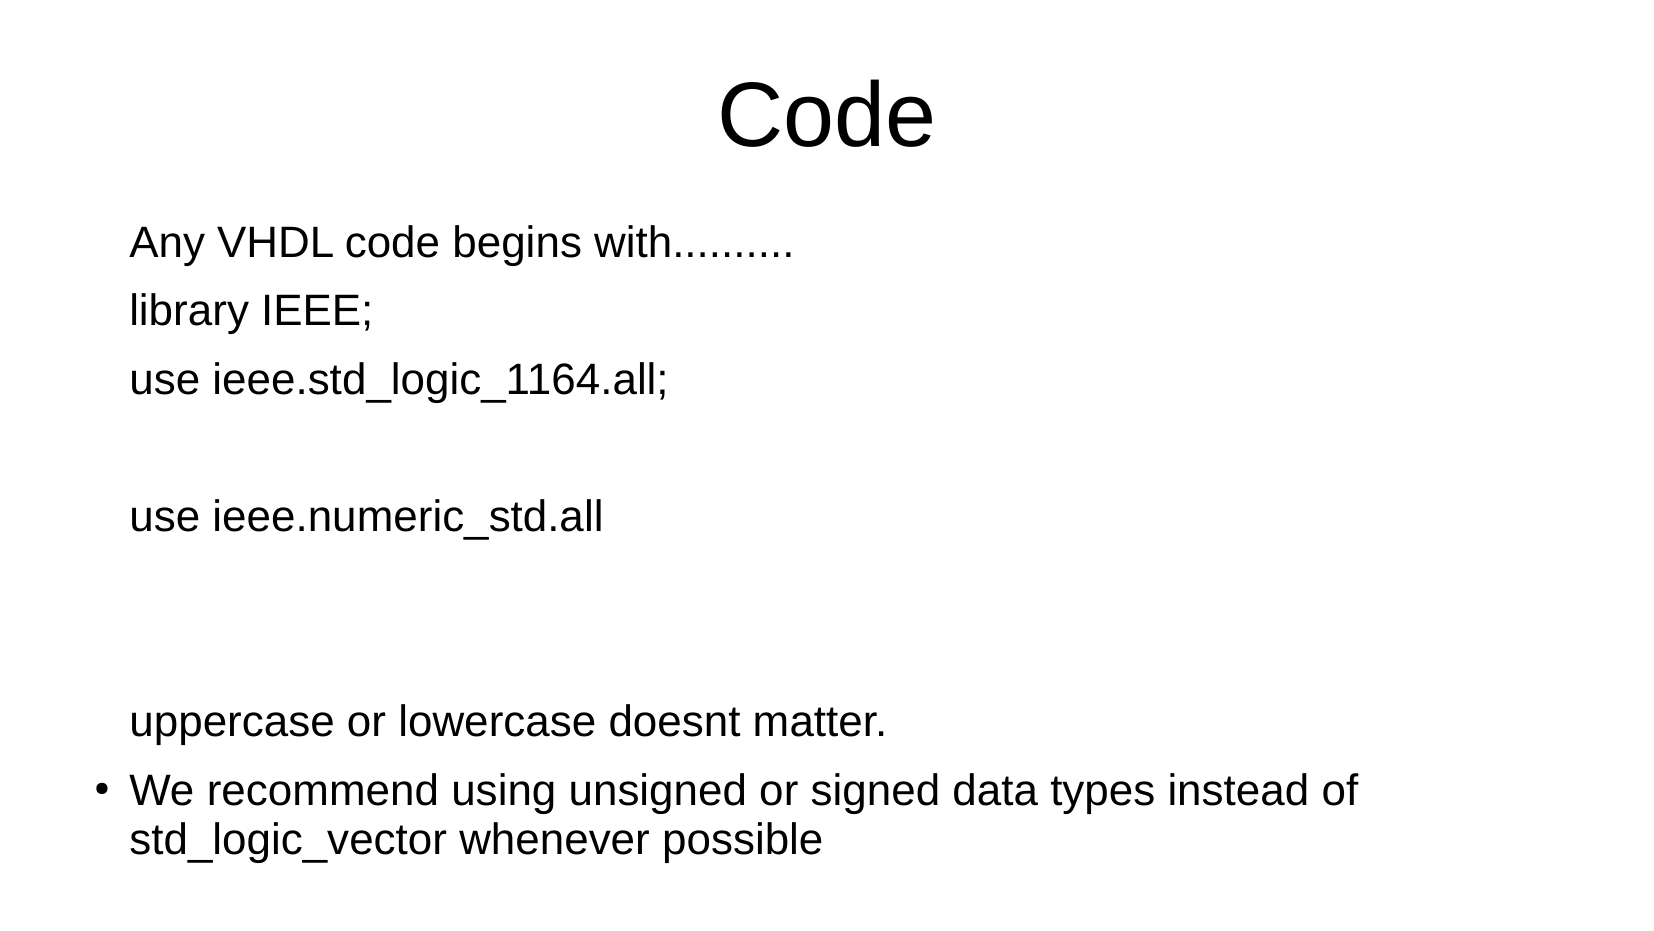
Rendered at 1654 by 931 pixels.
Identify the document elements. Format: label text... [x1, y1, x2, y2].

list Any VHDL code begins with.......... library IEEE; use ieee.std_logic_1164.all; use ieee.numeric_std.all uppercase or lowercase doesnt matter. We recommend using unsigned or signed data types instead of std_logic_vector whenever possible [82, 217, 1571, 871]
title Code [82, 37, 1571, 193]
